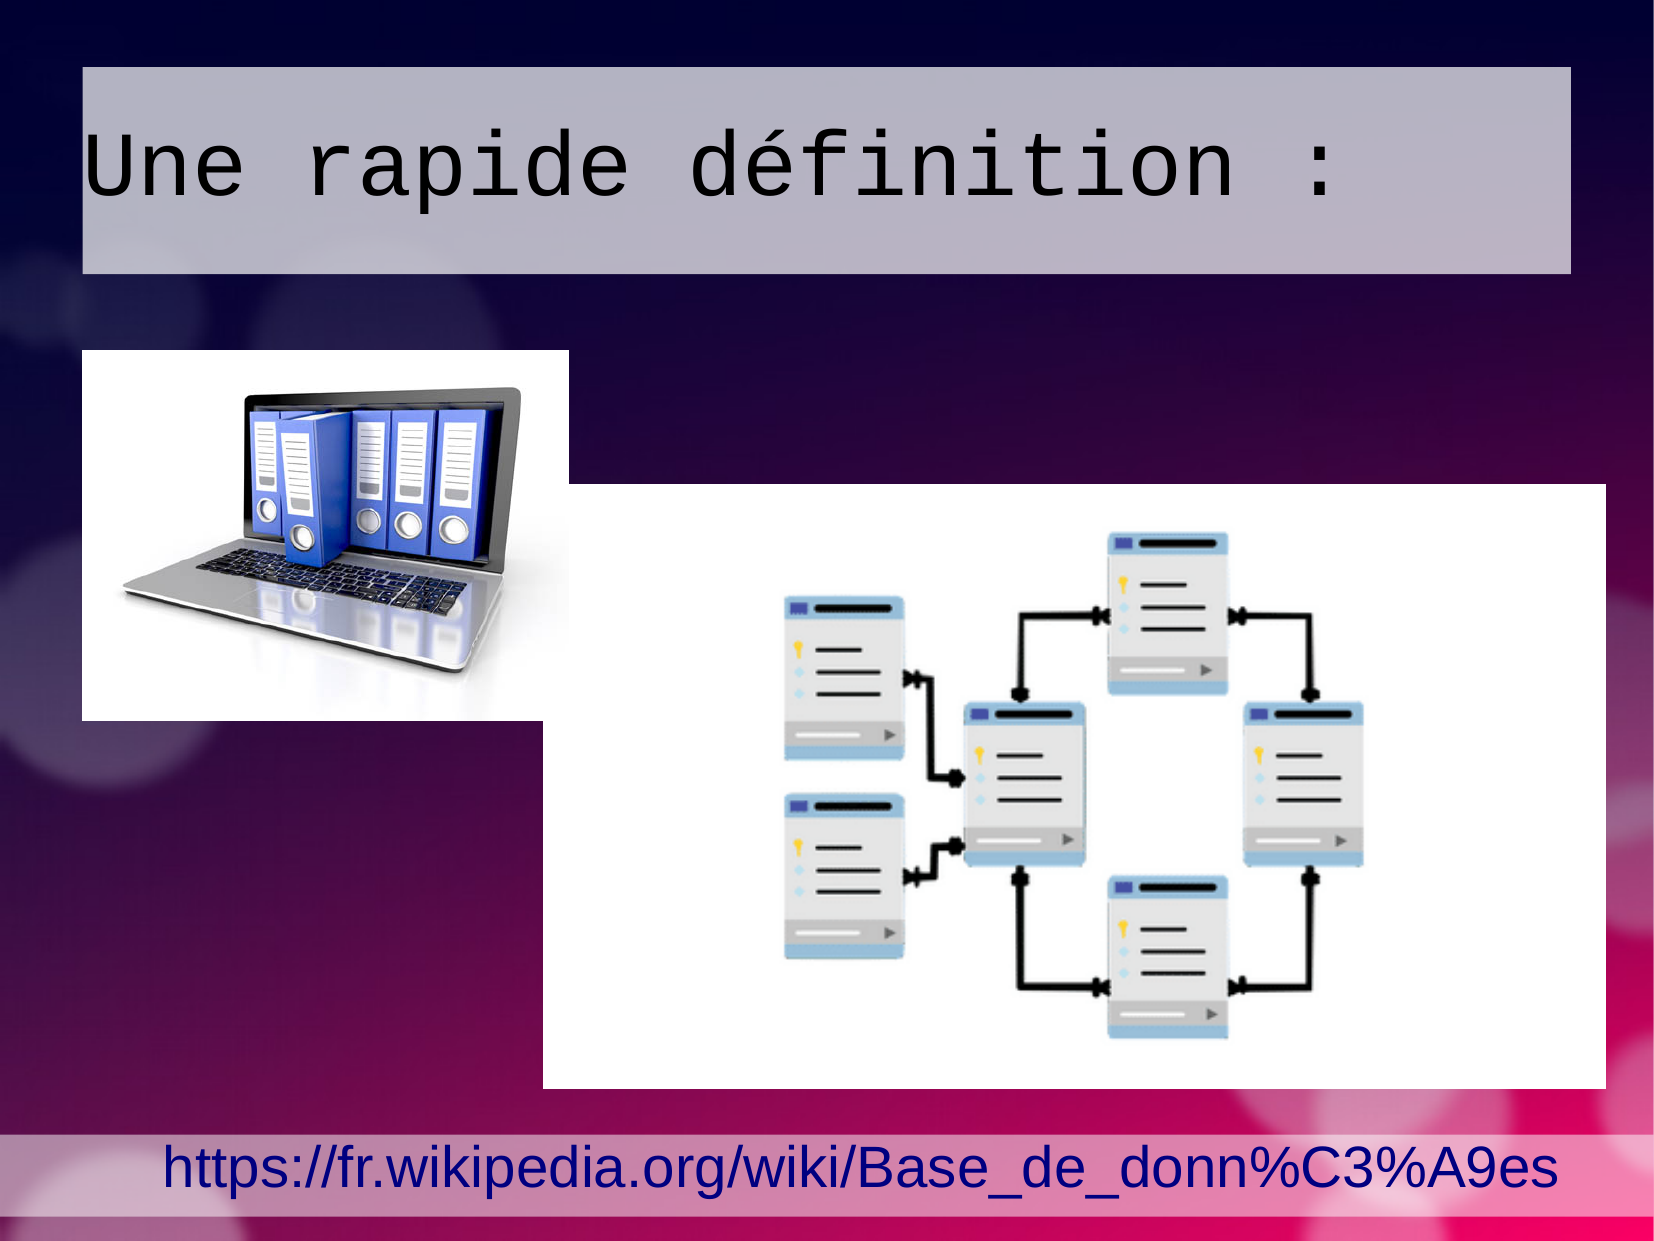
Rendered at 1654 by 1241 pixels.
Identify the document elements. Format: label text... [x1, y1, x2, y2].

list https://fr.wikipedia.org/wiki/Base_de_donn%C3%A9es [0, 1134, 1654, 1217]
picture [0, 1217, 1654, 1241]
picture [0, 0, 1654, 1134]
title Une rapide définition : [82, 67, 1571, 275]
